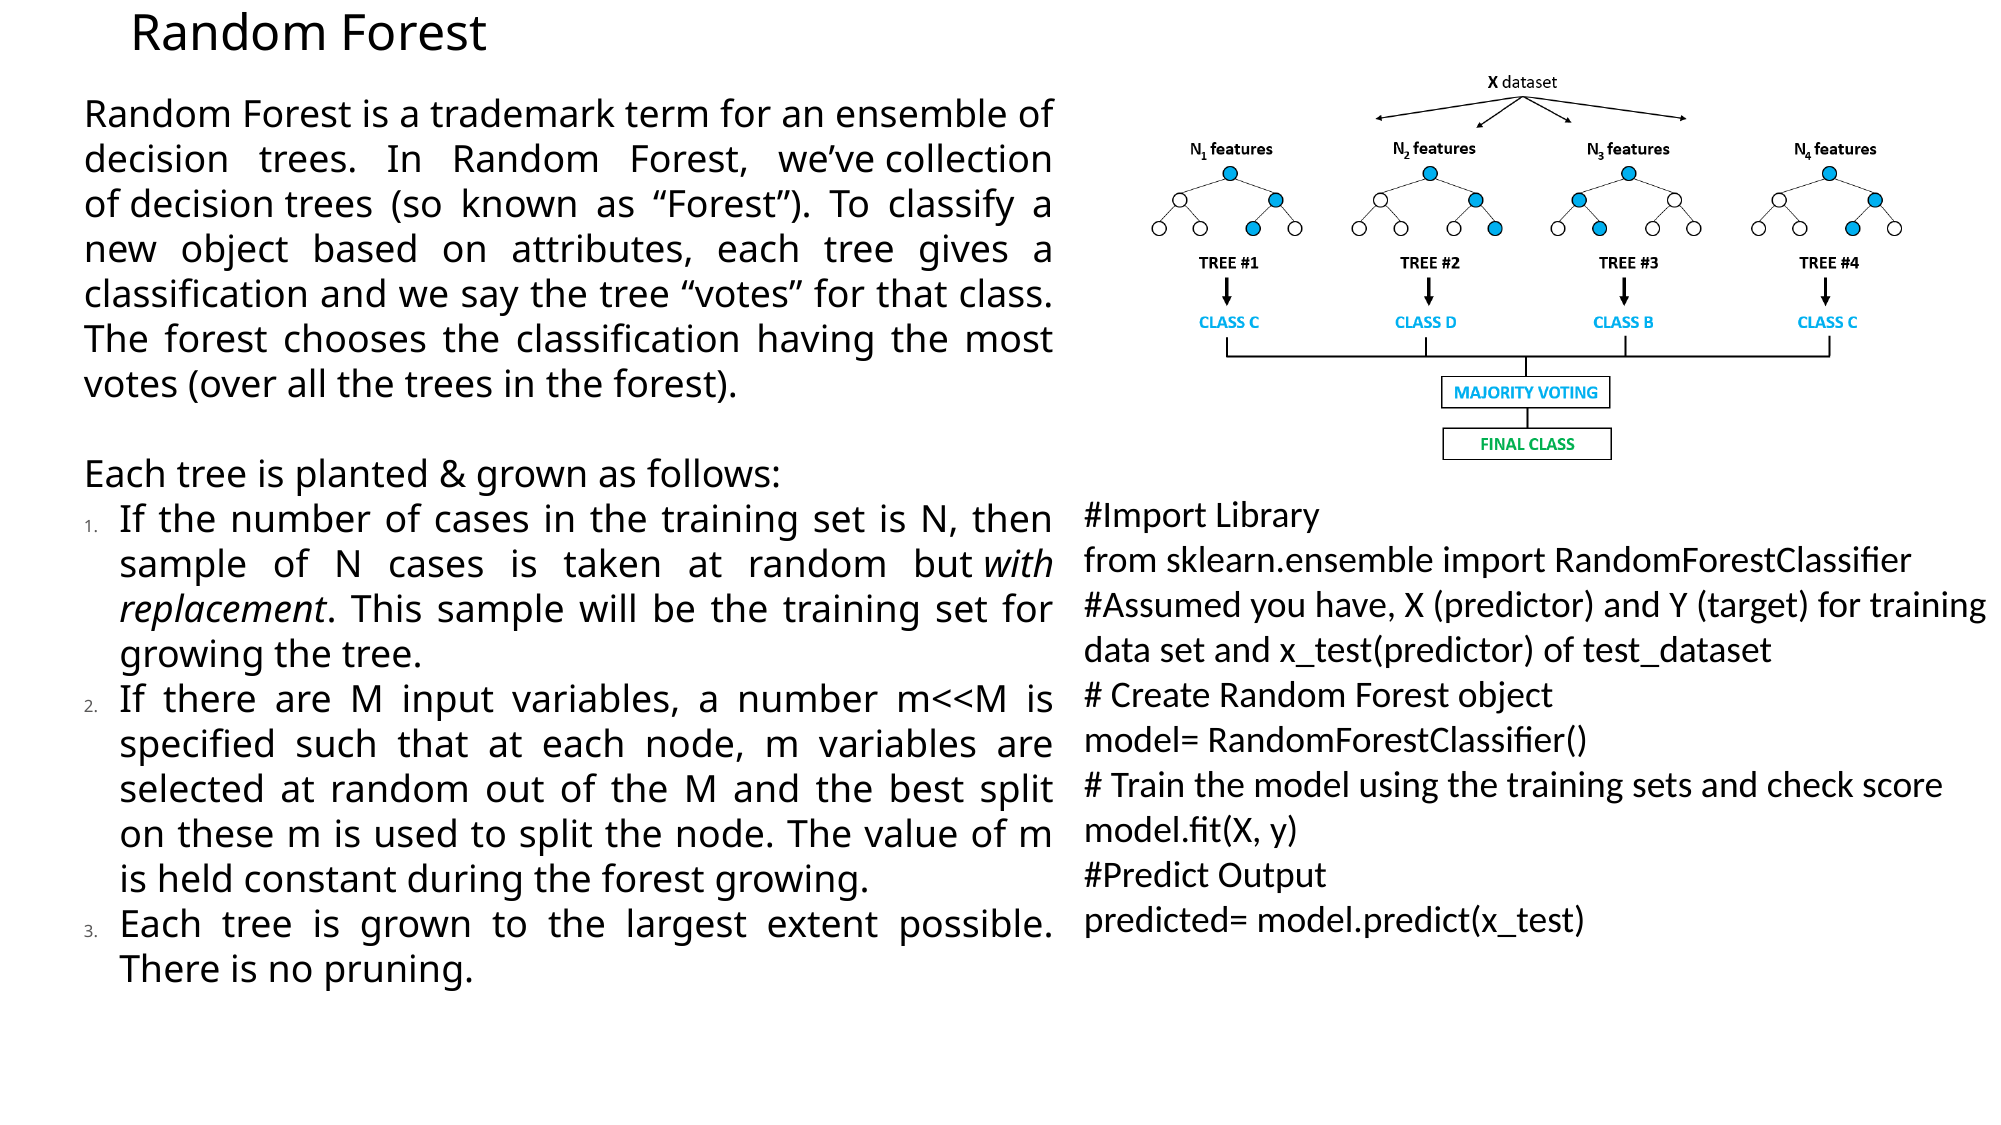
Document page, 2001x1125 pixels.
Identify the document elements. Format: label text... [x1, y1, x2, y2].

text_box Random Forest is a trademark term for an ensemble of decision trees. In Random Forest, we’ve collection of decision trees (so known as “Forest”). To classify a new object based on attributes, each tree gives a classification and we say the tree “votes” for that class. The forest chooses the classification having the most votes (over all the trees in the forest). Each tree is planted & grown as follows: If the number of cases in the training set is N, then sample of N cases is taken at random but with replacement. This sample will be the training set for growing the tree. If there are M input variables, a number m<<M is specified such that at each node, m variables are selected at random out of the M and the best split on these m is used to split the node. The value of m is held constant during the forest growing. Each tree is grown to the largest extent possible. There is no pruning. [69, 83, 1070, 998]
title Random Forest [115, 0, 511, 83]
text_box #Import Library from sklearn.ensemble import RandomForestClassifier #Assumed you have, X (predictor) and Y (target) for training data set and x_test(predictor) of test_dataset # Create Random Forest object model= RandomForestClassifier() # Train the model using the training sets and check score model.fit(X, y) #Predict Output predicted= model.predict(x_test) [1069, 482, 2000, 948]
picture [1140, 43, 1915, 482]
